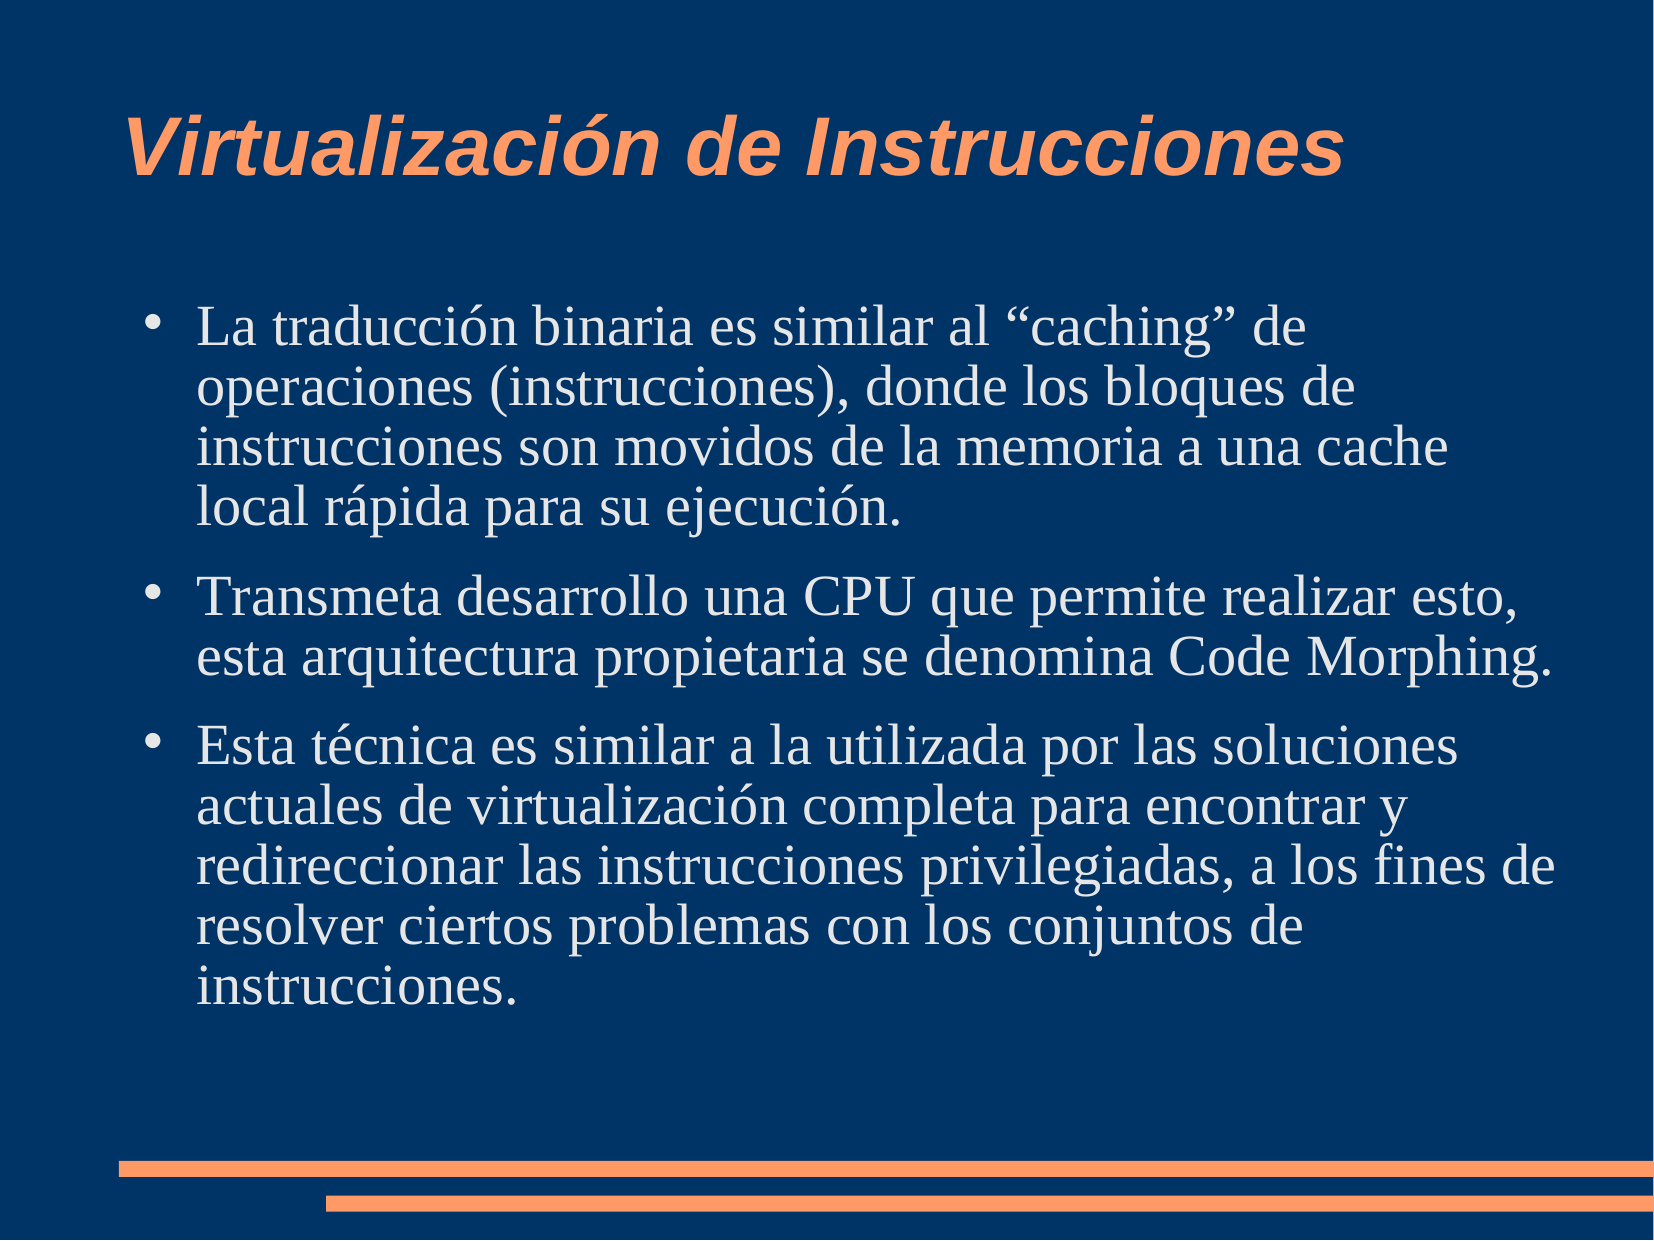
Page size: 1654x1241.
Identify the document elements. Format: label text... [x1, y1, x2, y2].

list La traducción binaria es similar al “caching” de operaciones (instrucciones), donde los bloques de instrucciones son movidos de la memoria a una cache local rápida para su ejecución. Transmeta desarrollo una CPU que permite realizar esto, esta arquitectura propietaria se denomina Code Morphing. Esta técnica es similar a la utilizada por las soluciones actuales de virtualización completa para encontrar y redireccionar las instrucciones privilegiadas, a los fines de resolver ciertos problemas con los conjuntos de instrucciones. [125, 297, 1565, 1093]
title Virtualización de Instrucciones [121, 46, 1534, 254]
